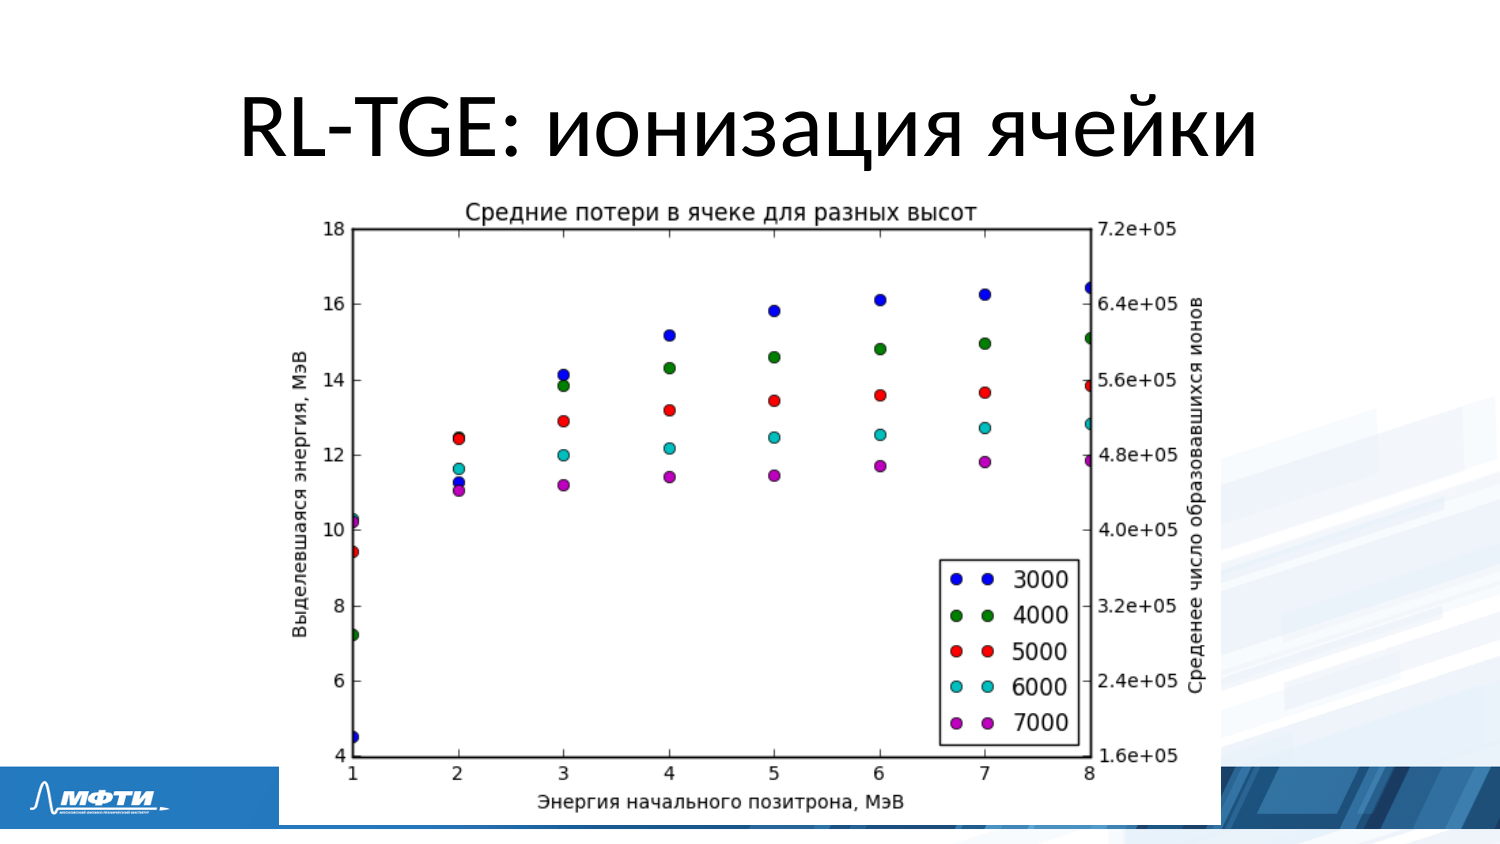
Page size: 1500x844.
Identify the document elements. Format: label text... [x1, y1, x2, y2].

title RL-TGE: ионизация ячейки [51, 72, 1449, 167]
picture [0, 0, 1500, 844]
